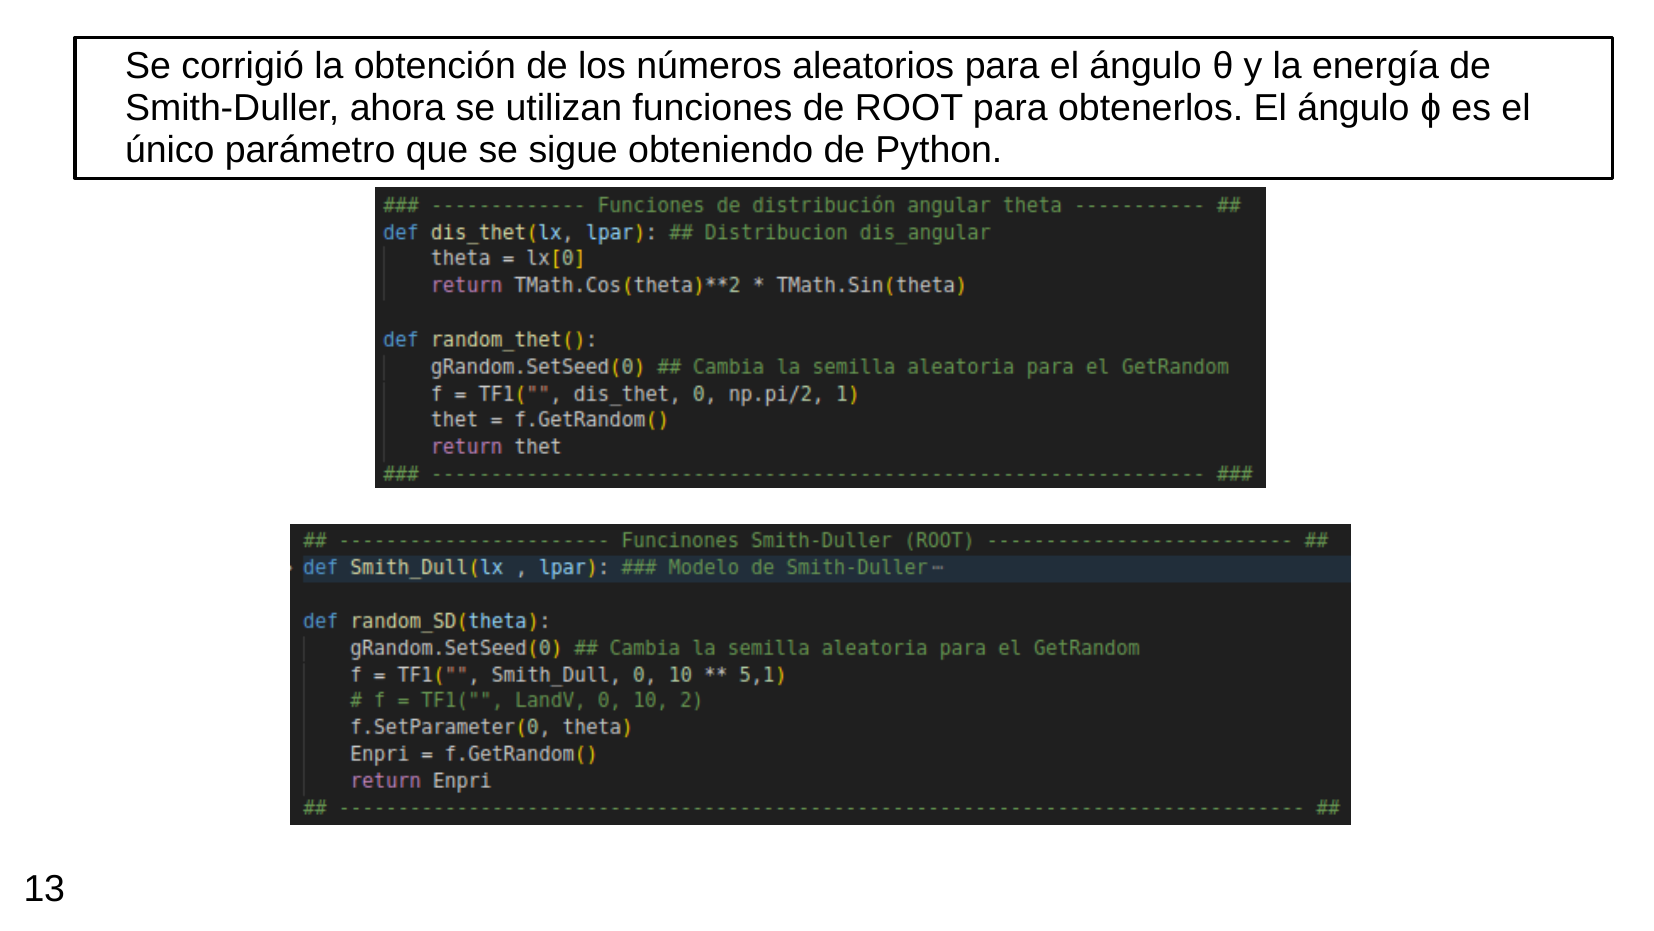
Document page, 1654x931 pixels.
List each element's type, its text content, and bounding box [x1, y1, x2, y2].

text_box <number> [8, 860, 638, 931]
text_box Se corrigió la obtención de los números aleatorios para el ángulo θ y la energía de Smith-Duller, ahora se utilizan funciones de ROOT para obtenerlos. El ángulo ɸ es el único parámetro que se sigue obteniendo de Python. [75, 37, 1613, 179]
picture [375, 187, 1266, 488]
picture [290, 524, 1351, 826]
